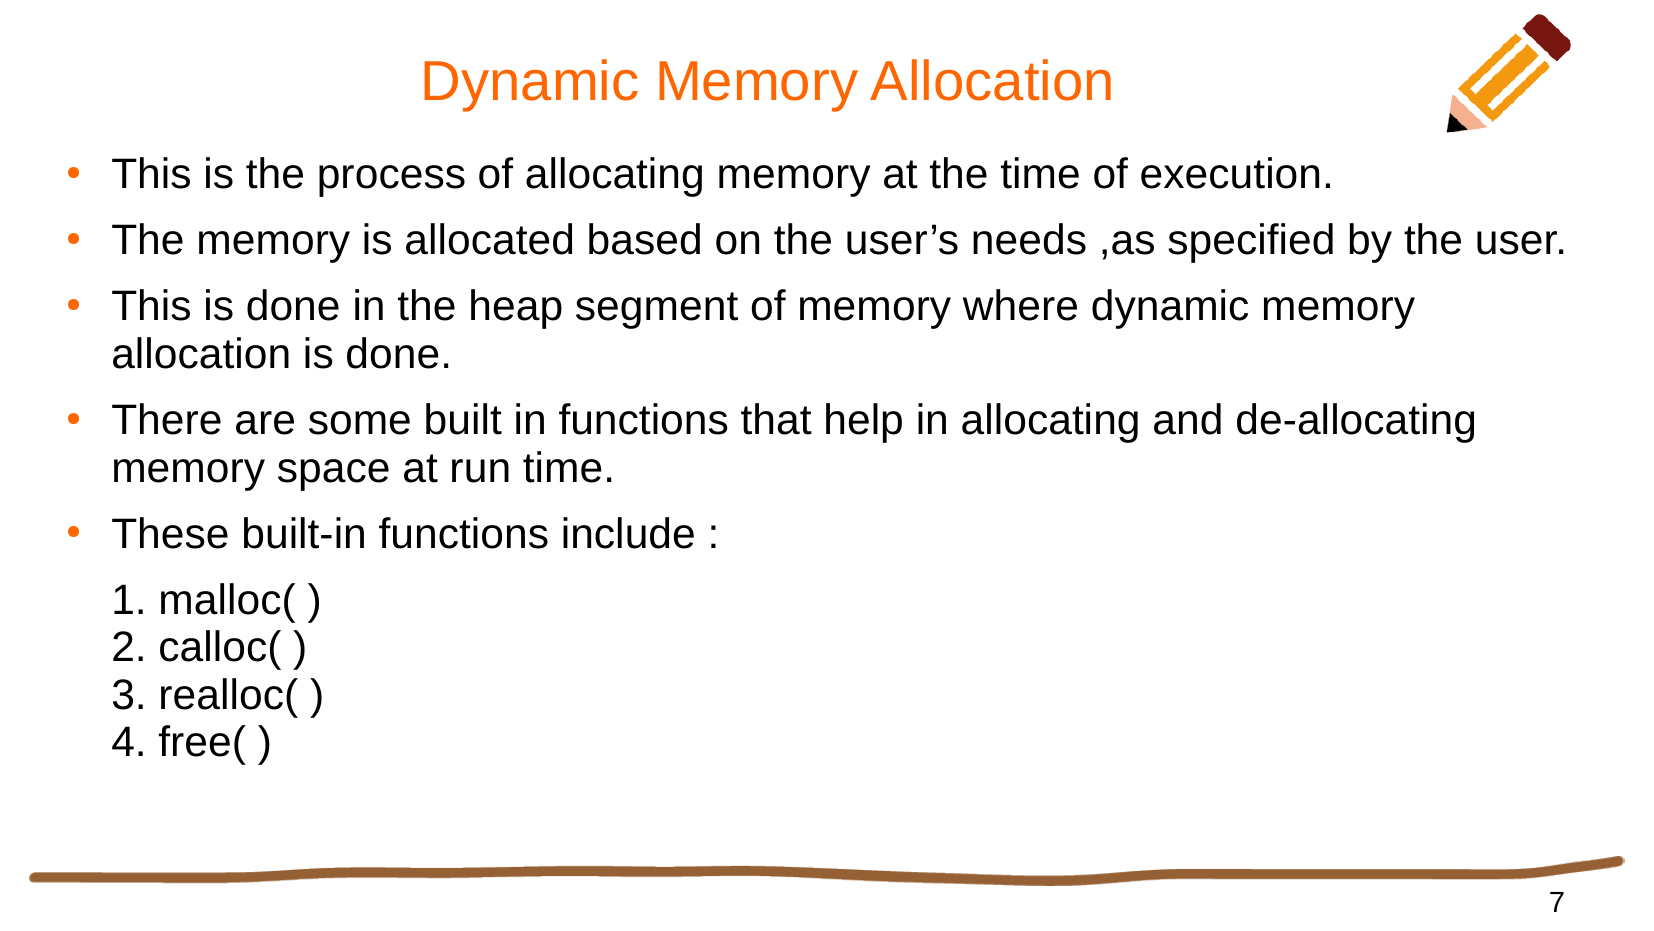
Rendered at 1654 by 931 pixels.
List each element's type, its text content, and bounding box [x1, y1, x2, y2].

list This is the process of allocating memory at the time of execution. The memory is allocated based on the user’s needs ,as specified by the user. This is done in the heap segment of memory where dynamic memory allocation is done. There are some built in functions that help in allocating and de-allocating memory space at run time. These built-in functions include : 1. malloc( ) 2. calloc( ) 3. realloc( ) 4. free( ) [51, 150, 1576, 788]
picture [29, 856, 1625, 886]
picture [1446, 14, 1571, 133]
title Dynamic Memory Allocation [88, 29, 1447, 133]
